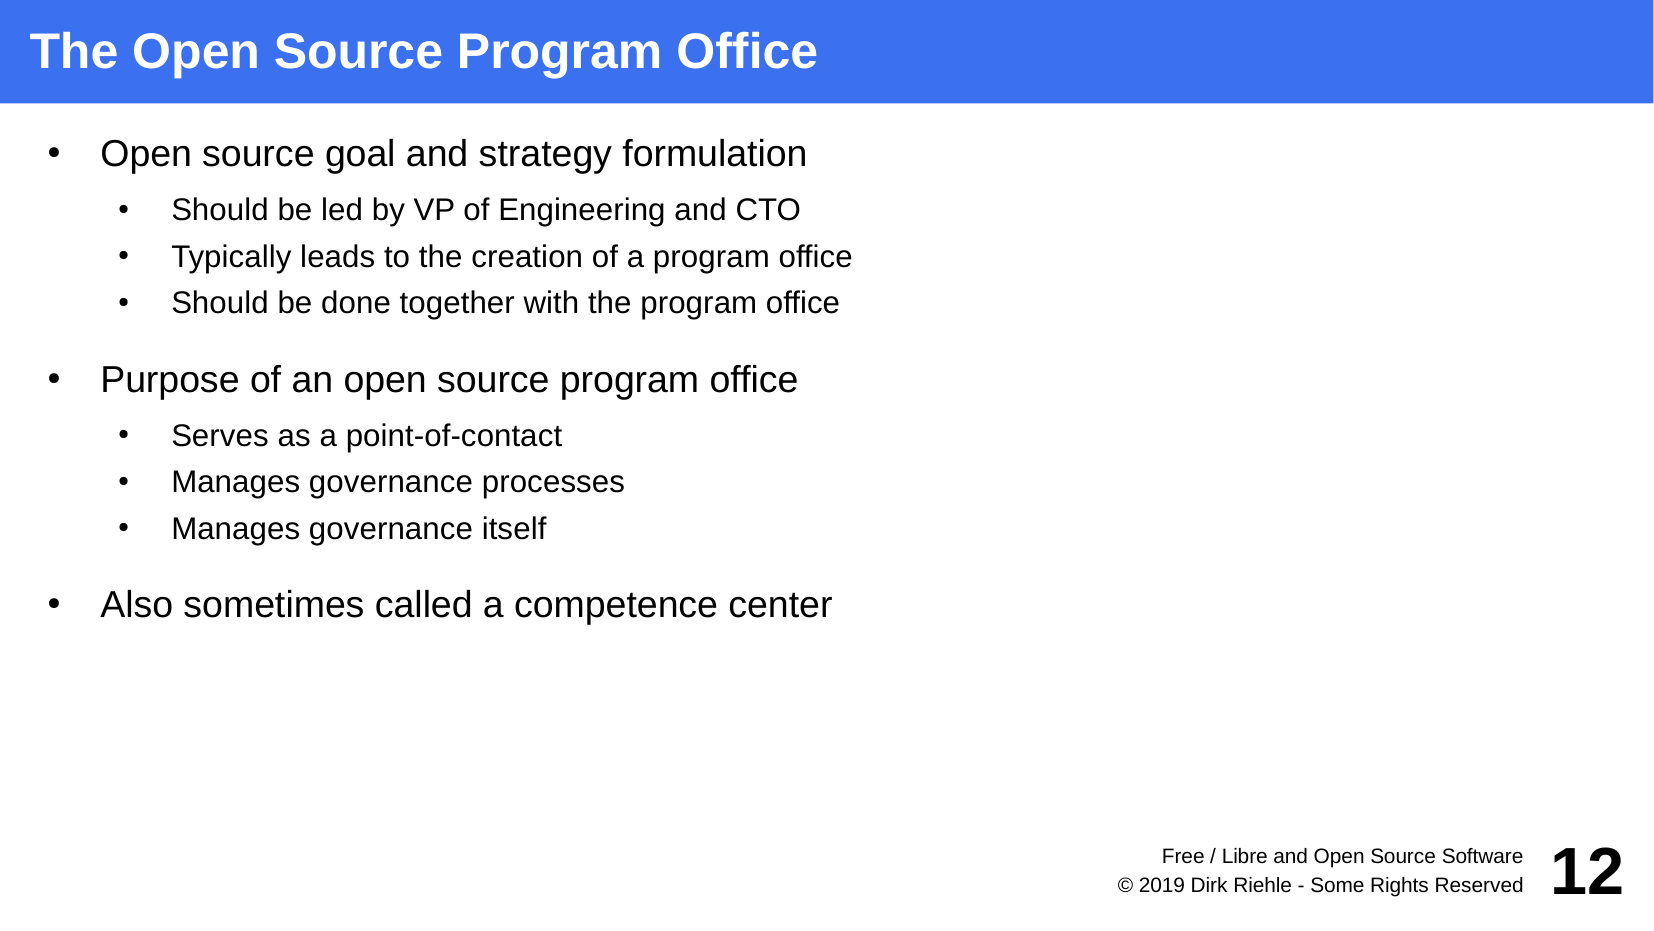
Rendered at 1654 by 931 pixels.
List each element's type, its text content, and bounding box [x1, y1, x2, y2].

title The Open Source Program Office [0, 0, 1654, 104]
list Open source goal and strategy formulation Should be led by VP of Engineering and CTO Typically leads to the creation of a program office Should be done together with the program office Purpose of an open source program office Serves as a point-of-contact Manages governance processes Manages governance itself Also sometimes called a competence center [29, 132, 1625, 813]
